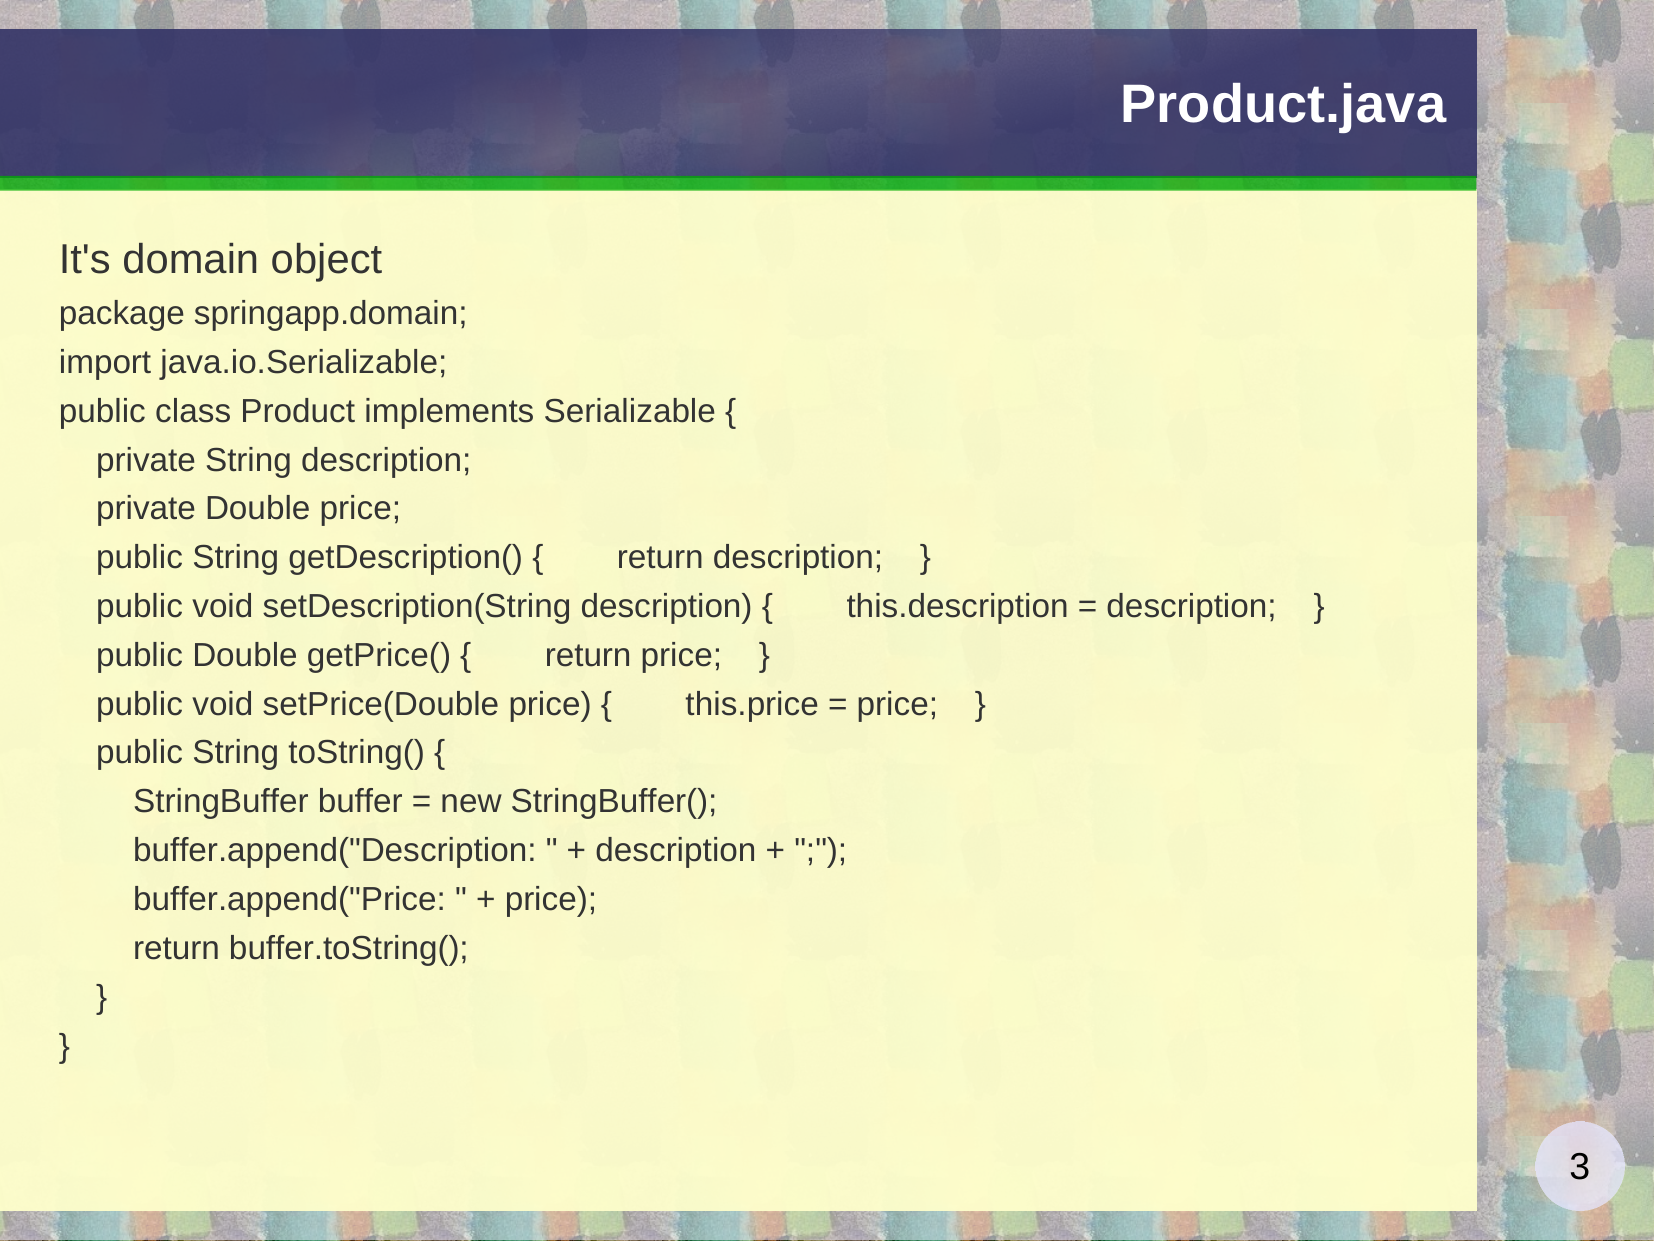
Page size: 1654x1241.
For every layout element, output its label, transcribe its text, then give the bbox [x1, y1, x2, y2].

list It's domain object package springapp.domain; import java.io.Serializable; public class Product implements Serializable { private String description; private Double price; public String getDescription() { return description; } public void setDescription(String description) { this.description = description; } public Double getPrice() { return price; } public void setPrice(Double price) { this.price = price; } public String toString() { StringBuffer buffer = new StringBuffer(); buffer.append("Description: " + description + ";"); buffer.append("Price: " + price); return buffer.toString(); } } [59, 236, 1418, 1191]
title Product.java [29, 59, 1447, 148]
